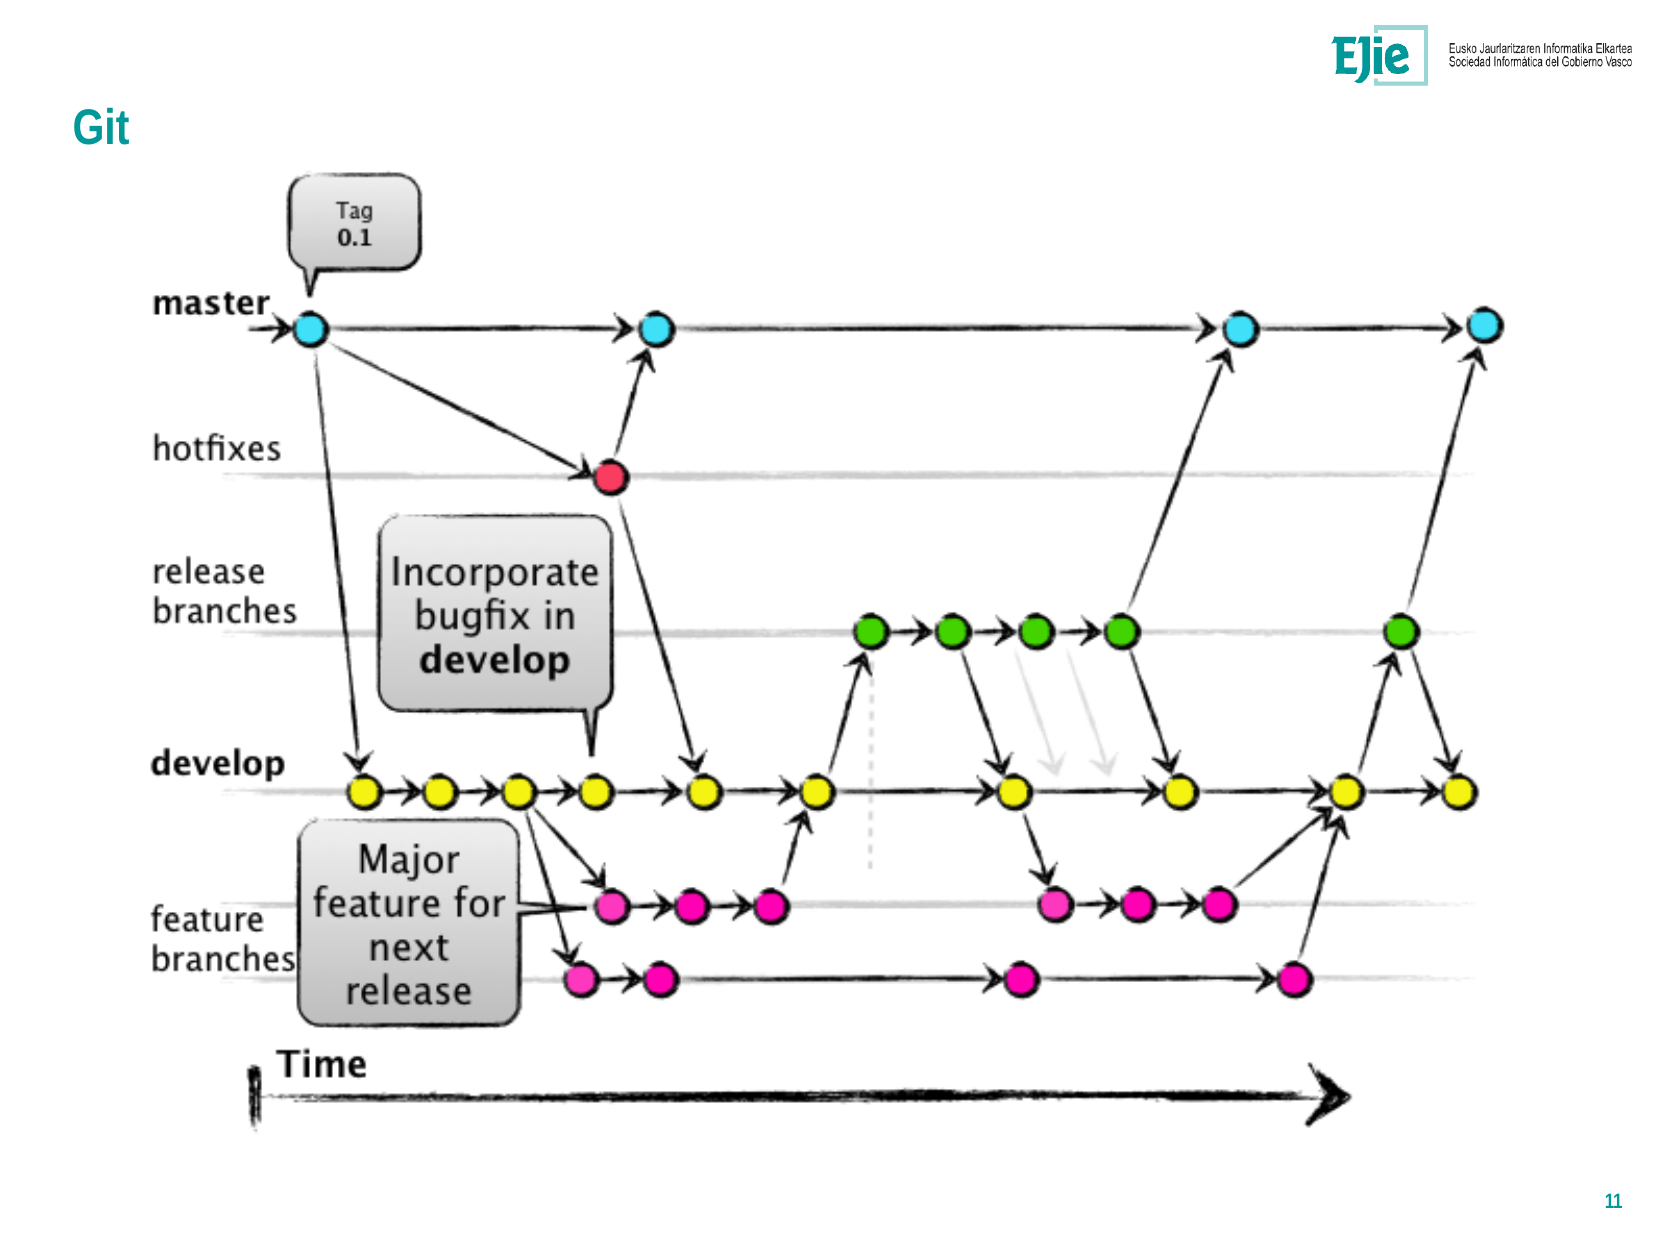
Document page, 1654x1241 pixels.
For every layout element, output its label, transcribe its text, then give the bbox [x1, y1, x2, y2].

picture [1331, 24, 1632, 86]
slide_number <número> [1583, 1166, 1644, 1233]
title Git [57, 7, 1248, 162]
picture [141, 167, 1513, 1134]
